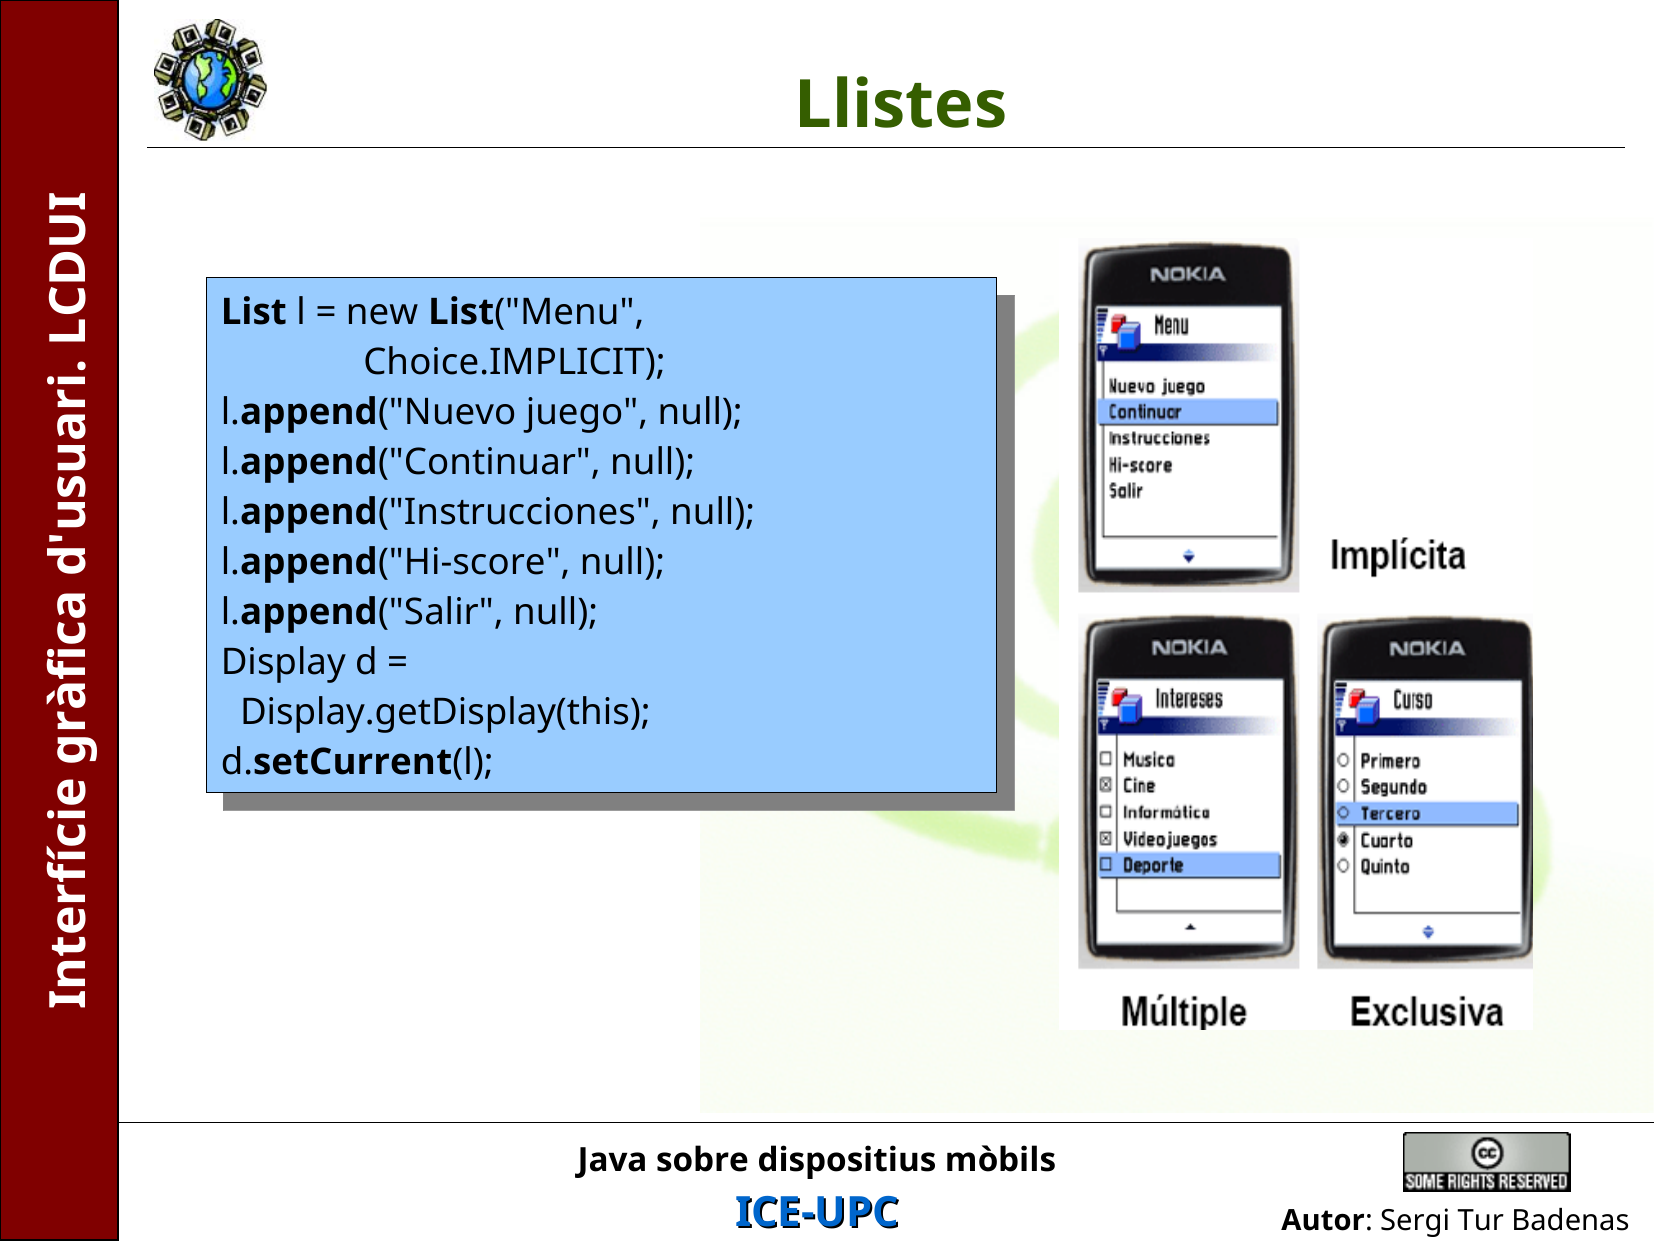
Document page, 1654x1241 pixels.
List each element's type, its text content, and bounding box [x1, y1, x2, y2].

picture [700, 217, 1654, 1113]
title Llistes [232, 53, 1570, 150]
text_box List l = new List("Menu", Choice.IMPLICIT); l.append("Nuevo juego", null); l.append("Continuar", null); l.append("Instrucciones", null); l.append("Hi-score", null); l.append("Salir", null); Display d = Display.getDisplay(this); d.setCurrent(l); [206, 277, 997, 762]
picture [1403, 1132, 1571, 1192]
picture [154, 19, 268, 142]
